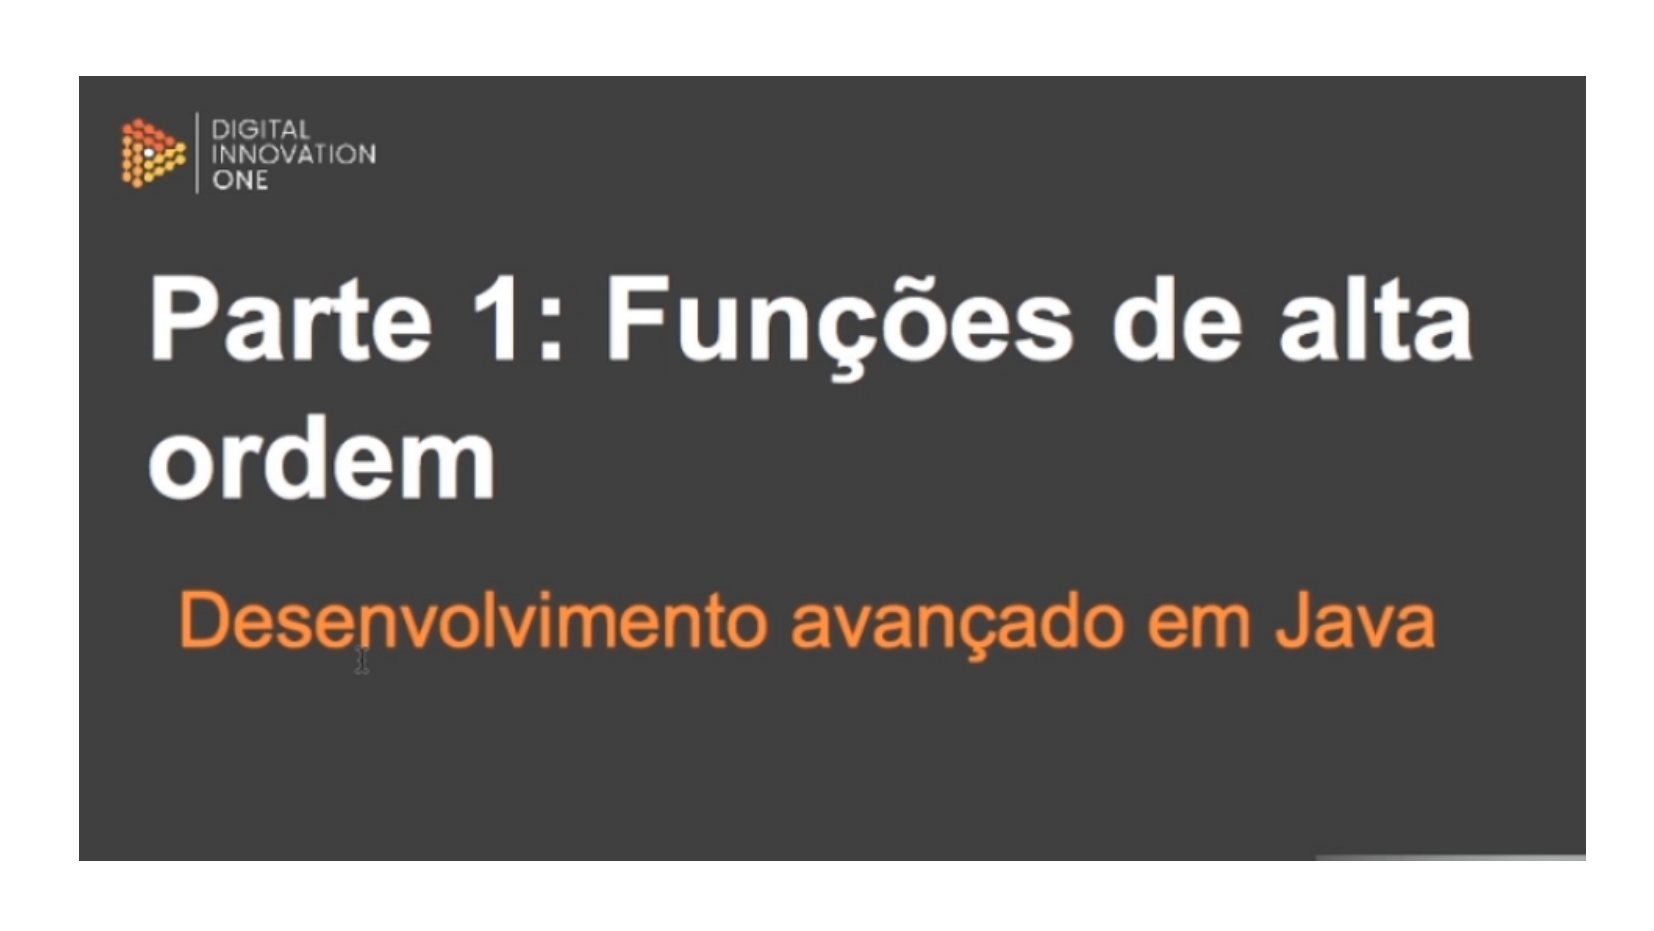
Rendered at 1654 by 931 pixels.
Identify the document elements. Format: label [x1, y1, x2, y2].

picture [79, 76, 1586, 861]
